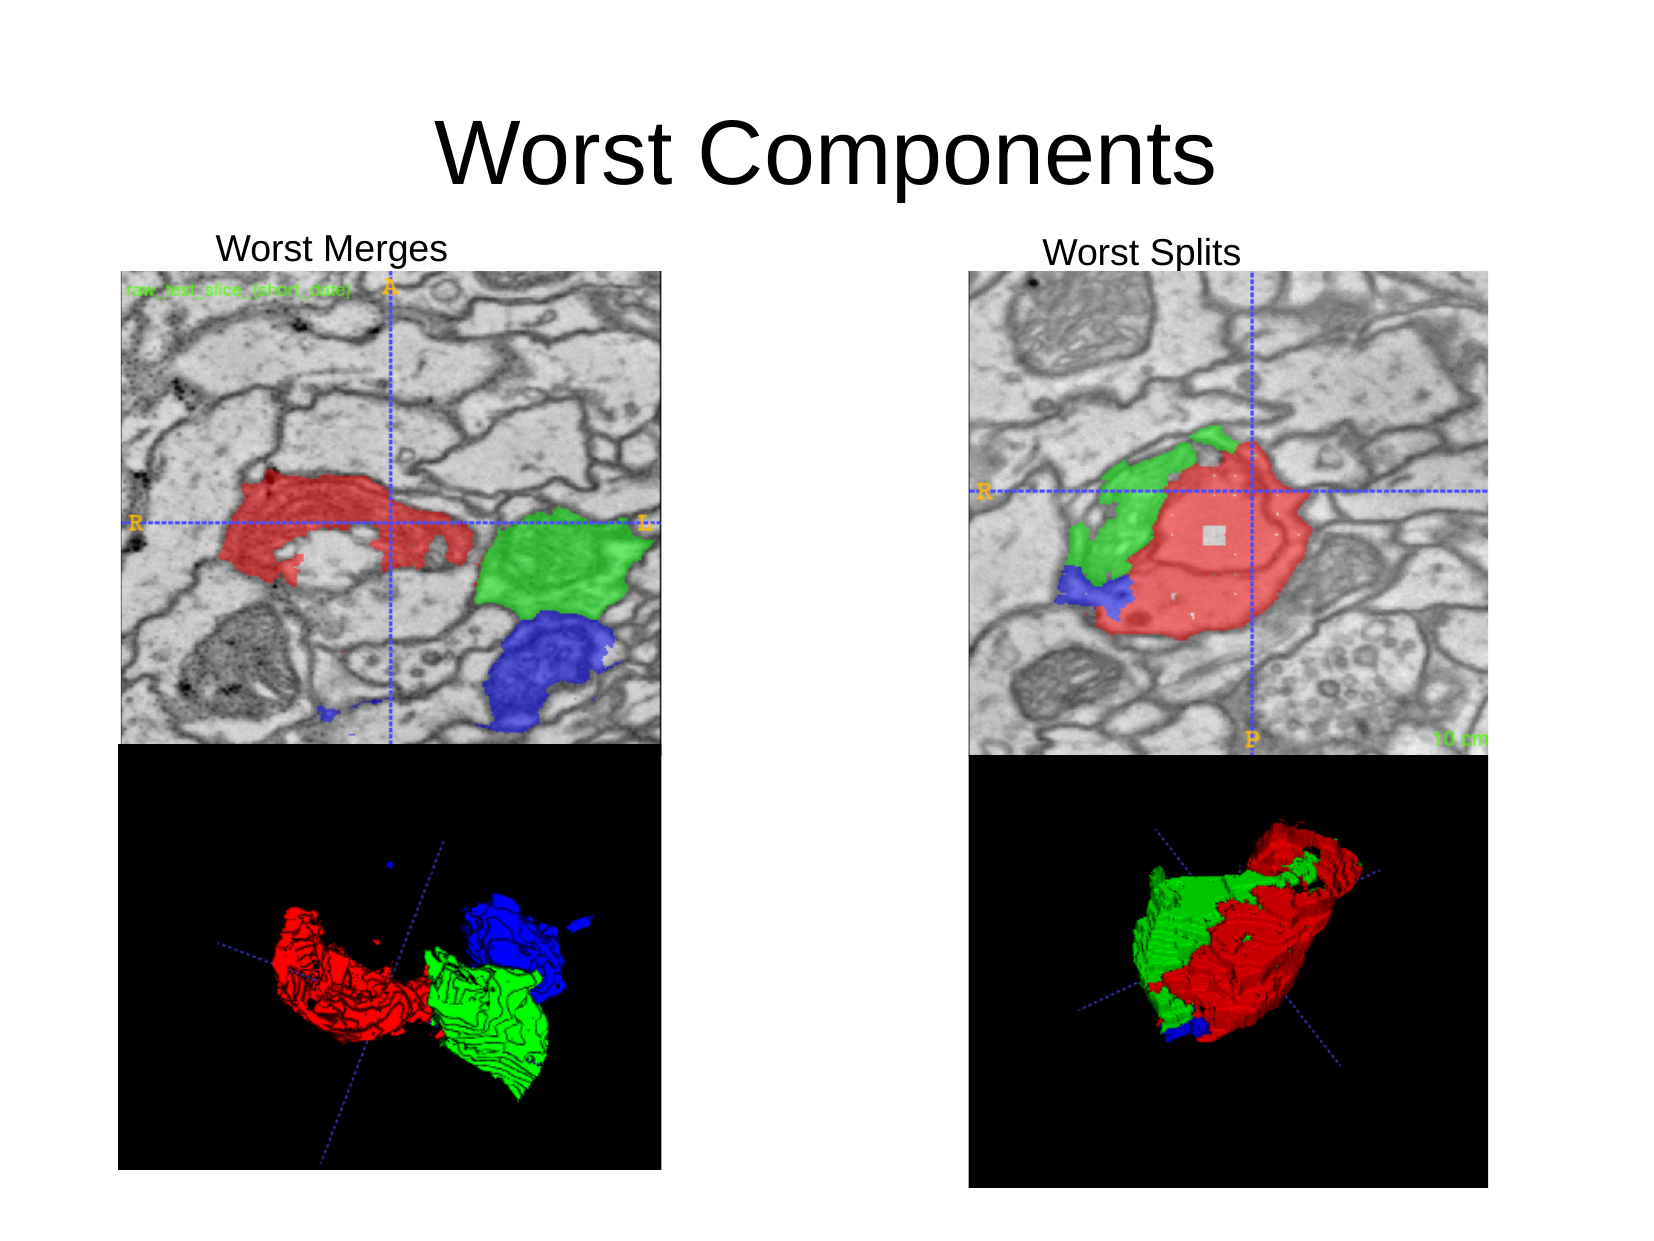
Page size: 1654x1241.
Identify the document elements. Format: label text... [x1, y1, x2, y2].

picture [118, 271, 662, 1170]
title Worst Components [82, 49, 1571, 257]
picture [968, 271, 1489, 1212]
text_box Worst Merges [200, 220, 544, 271]
text_box Worst Splits [1027, 224, 1371, 271]
